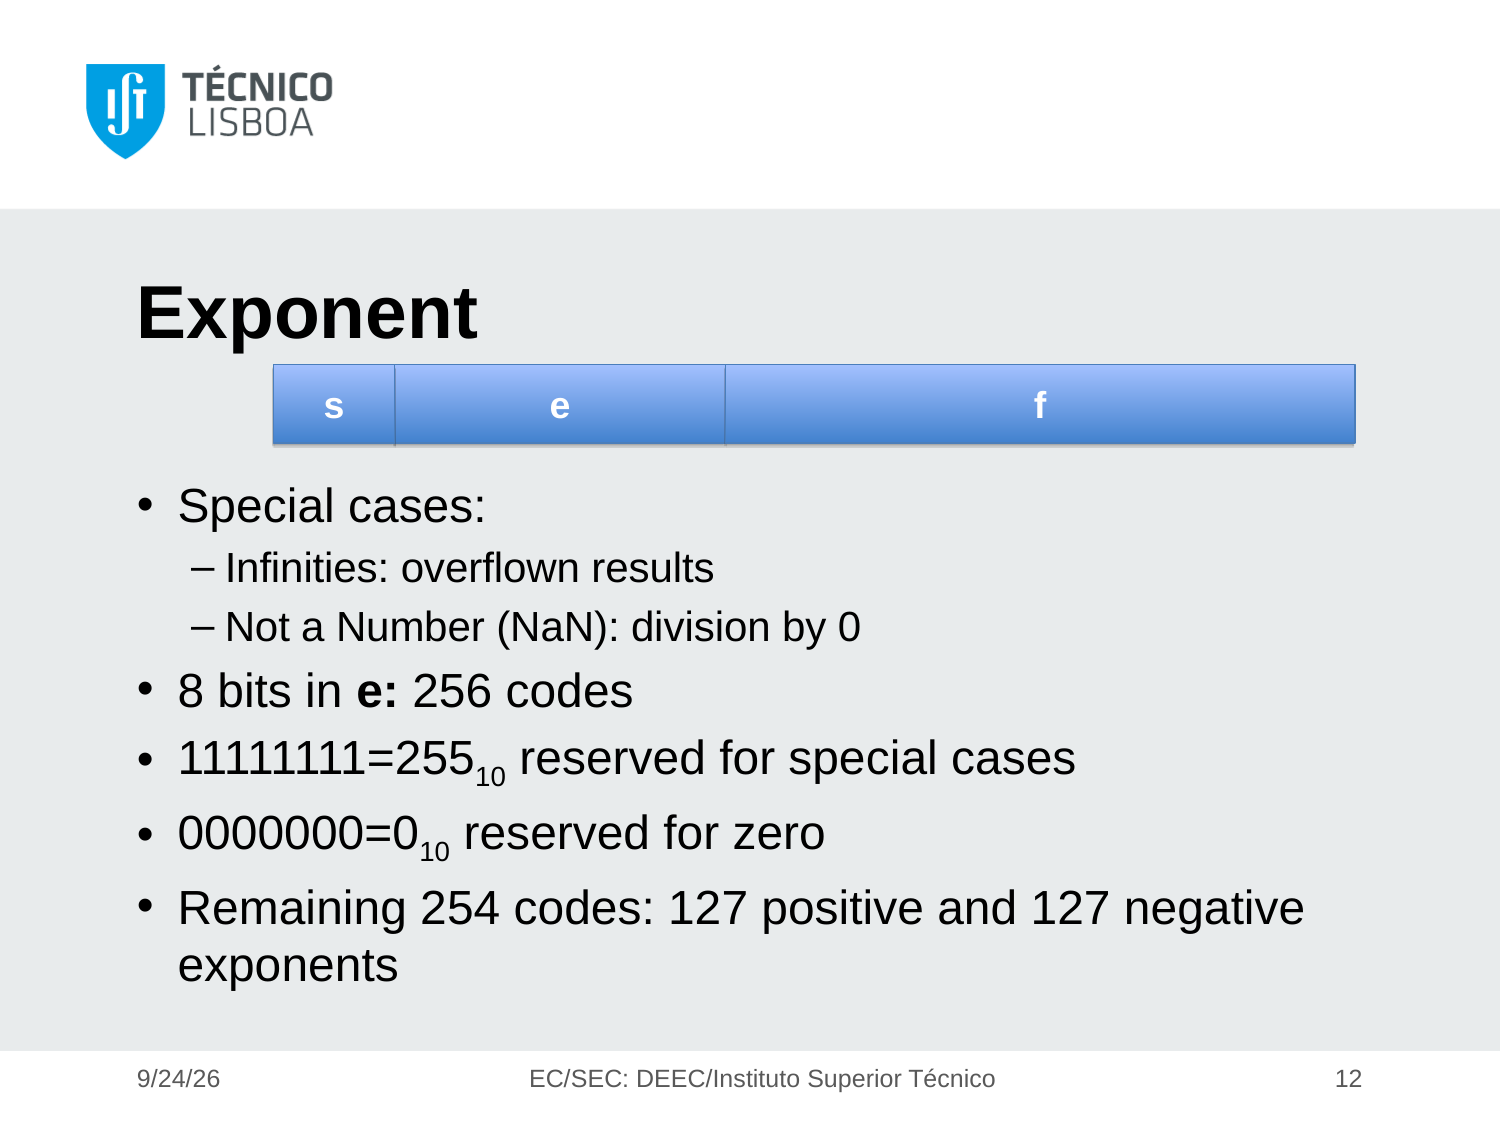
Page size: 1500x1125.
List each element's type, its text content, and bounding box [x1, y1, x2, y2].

footer EC/SEC: DEEC/Instituto Superior Técnico [512, 1052, 1021, 1103]
list Special cases: Infinities: overflown results Not a Number (NaN): division by 0 8 bits in e: 256 codes 11111111=25510 reserved for special cases 0000000=010 reserved for zero Remaining 254 codes: 127 positive and 127 negative exponents [121, 400, 1378, 1005]
text_box s [273, 364, 395, 443]
slide_number 11/26/20 [121, 1052, 425, 1103]
text_box e [395, 364, 725, 443]
title Exponent [121, 237, 1378, 381]
text_box f [725, 364, 1355, 443]
slide_number <number> [1077, 1052, 1378, 1103]
picture [0, 0, 1500, 1125]
